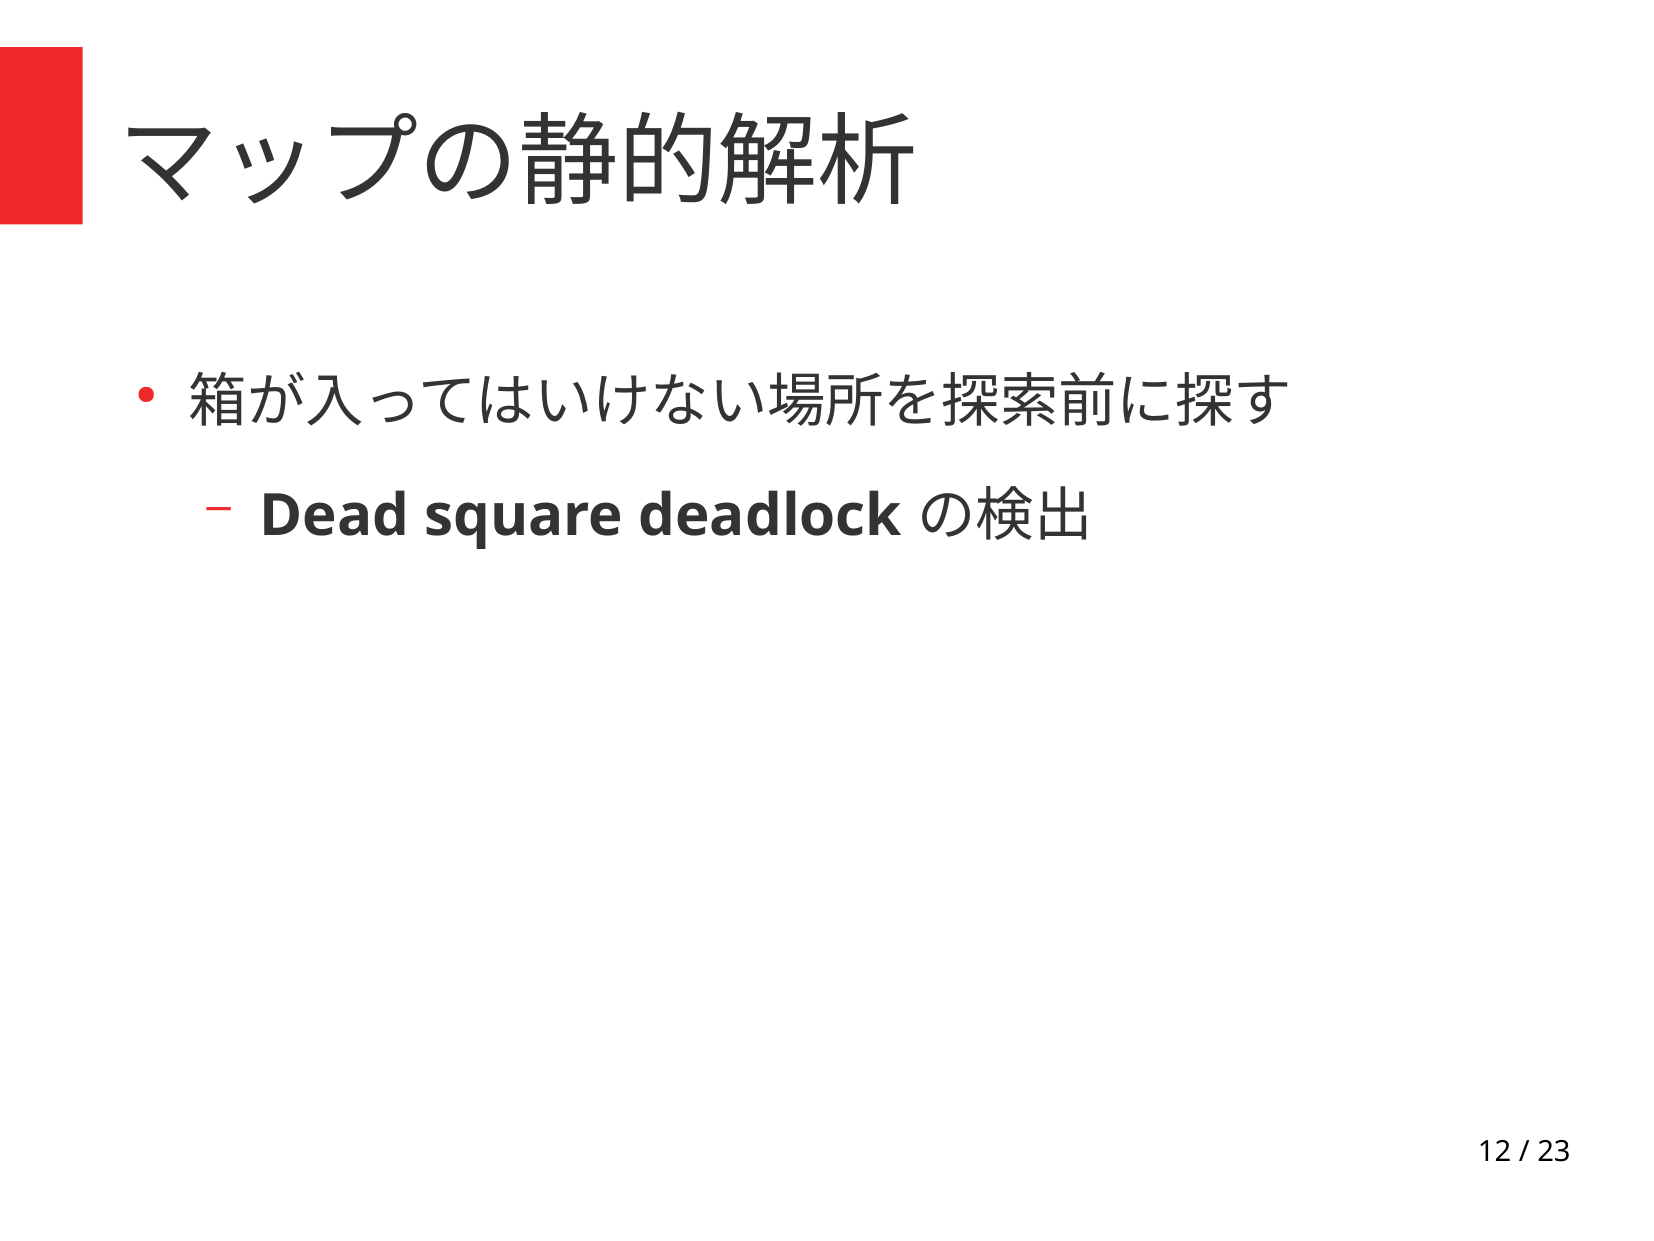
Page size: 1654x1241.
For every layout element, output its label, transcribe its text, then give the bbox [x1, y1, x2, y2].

list 箱が入ってはいけない場所を探索前に探す Dead square deadlockの検出 [118, 354, 1536, 1074]
title マップの静的解析 [118, 49, 1571, 257]
